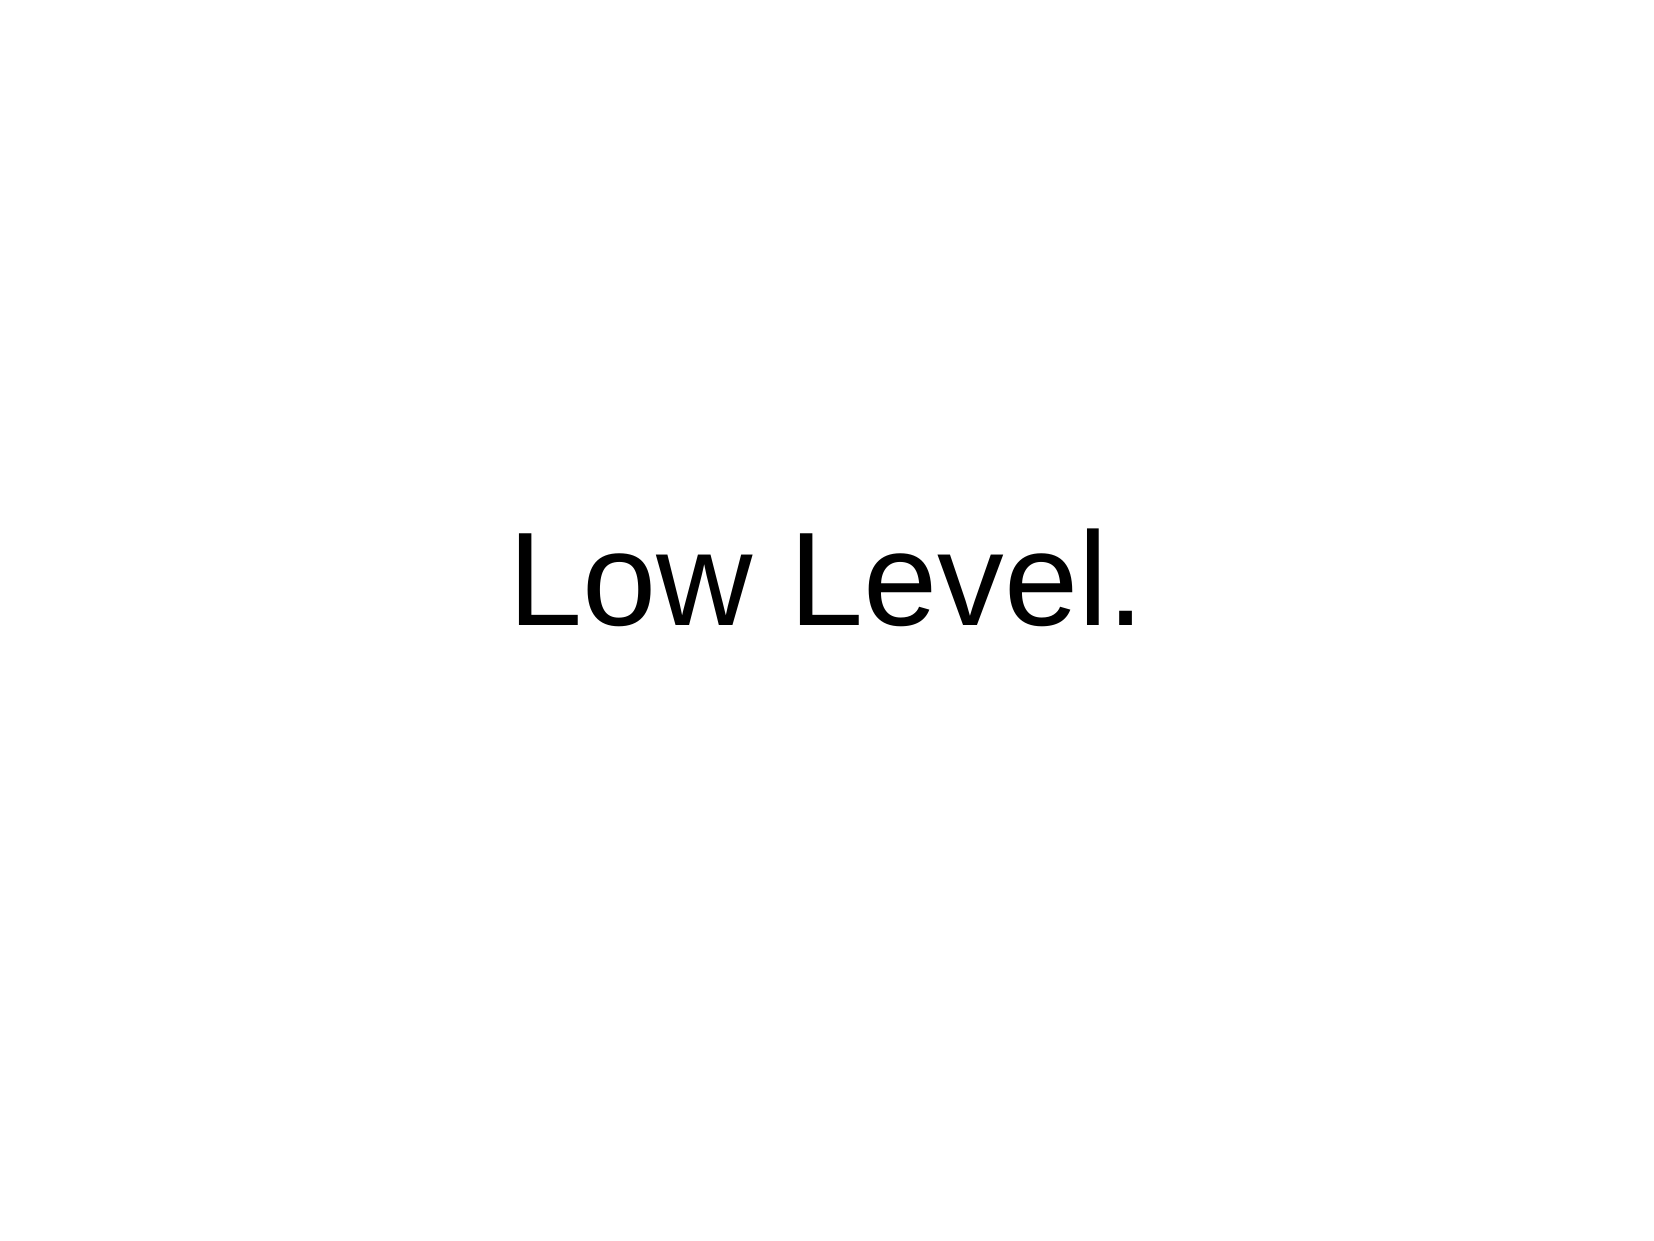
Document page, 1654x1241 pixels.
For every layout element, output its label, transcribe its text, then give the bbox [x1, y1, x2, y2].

subtitle Low Level. [82, 56, 1571, 1102]
